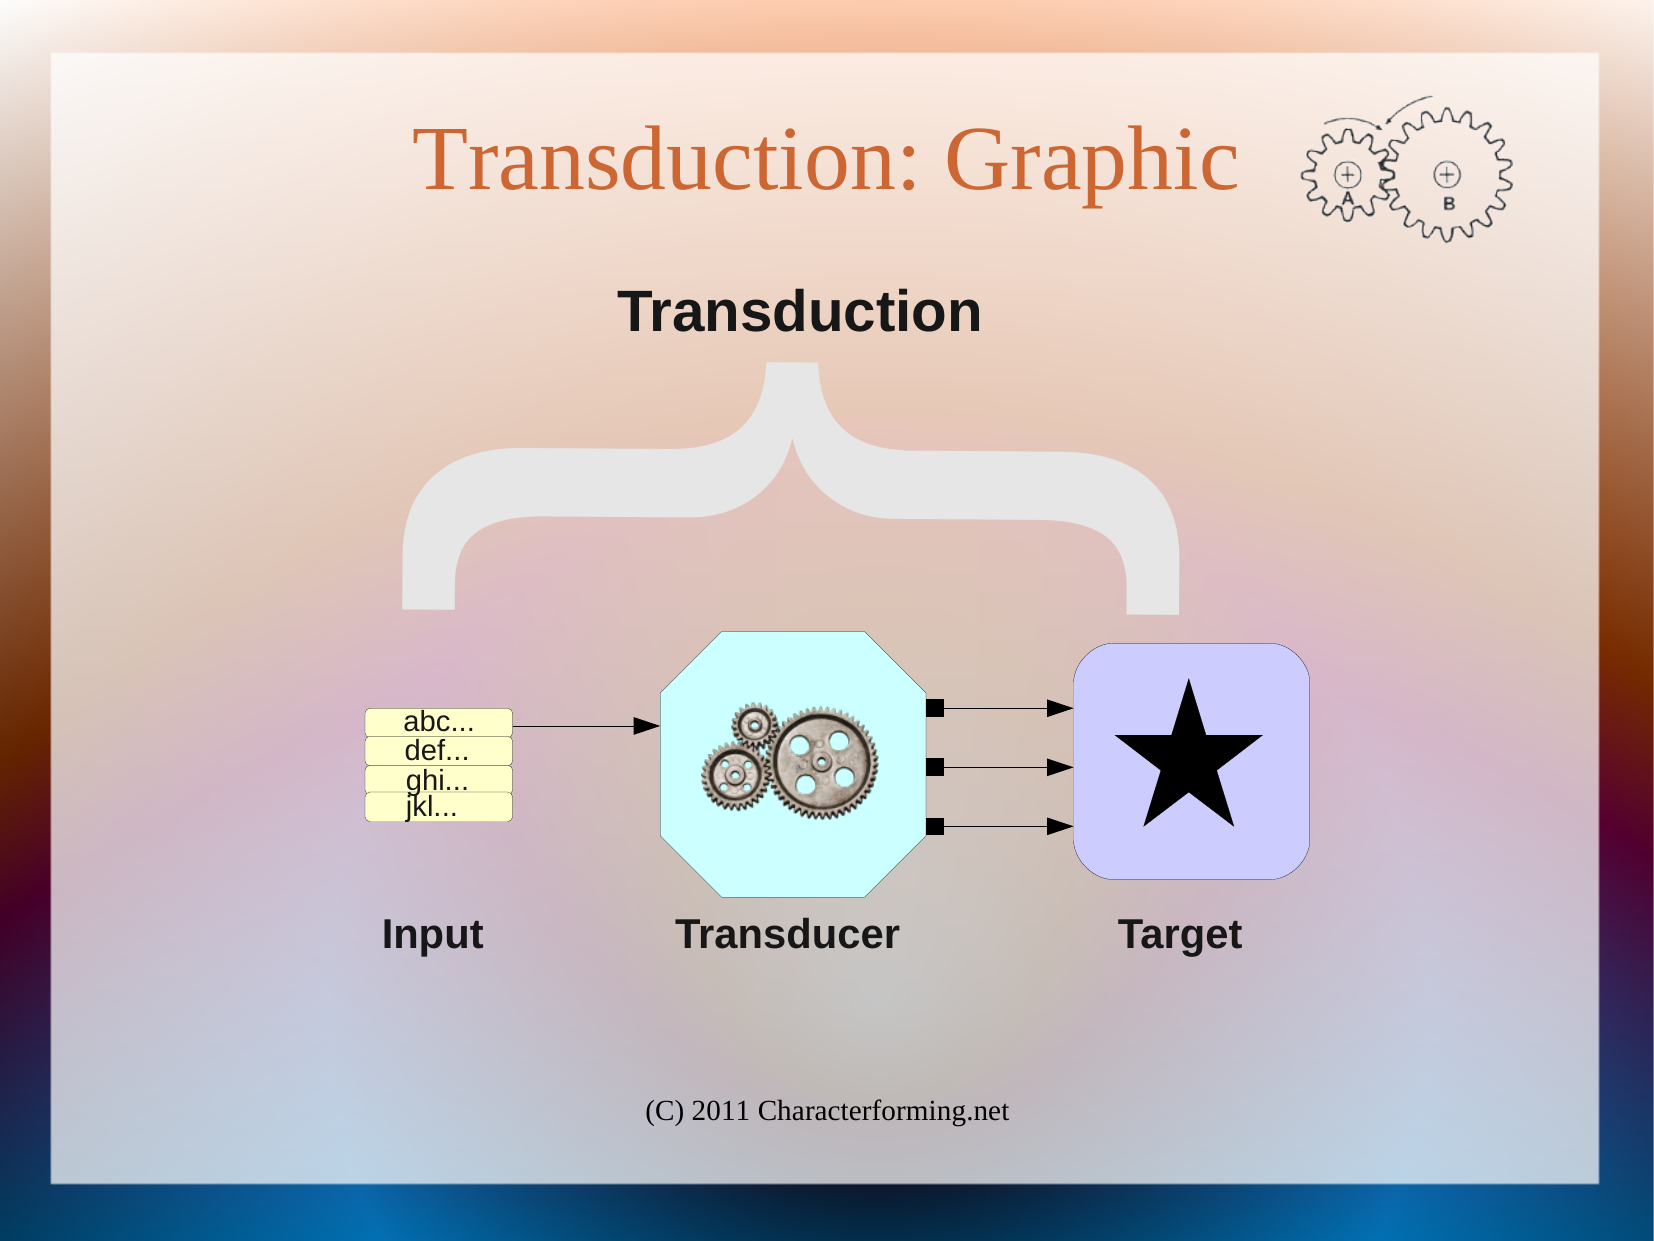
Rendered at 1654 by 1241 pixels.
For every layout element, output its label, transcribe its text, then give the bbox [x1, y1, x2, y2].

chart [0, 0, 1654, 1241]
picture [1299, 88, 1518, 247]
title Transduction: Graphic [82, 55, 1571, 263]
list [82, 290, 1571, 1109]
